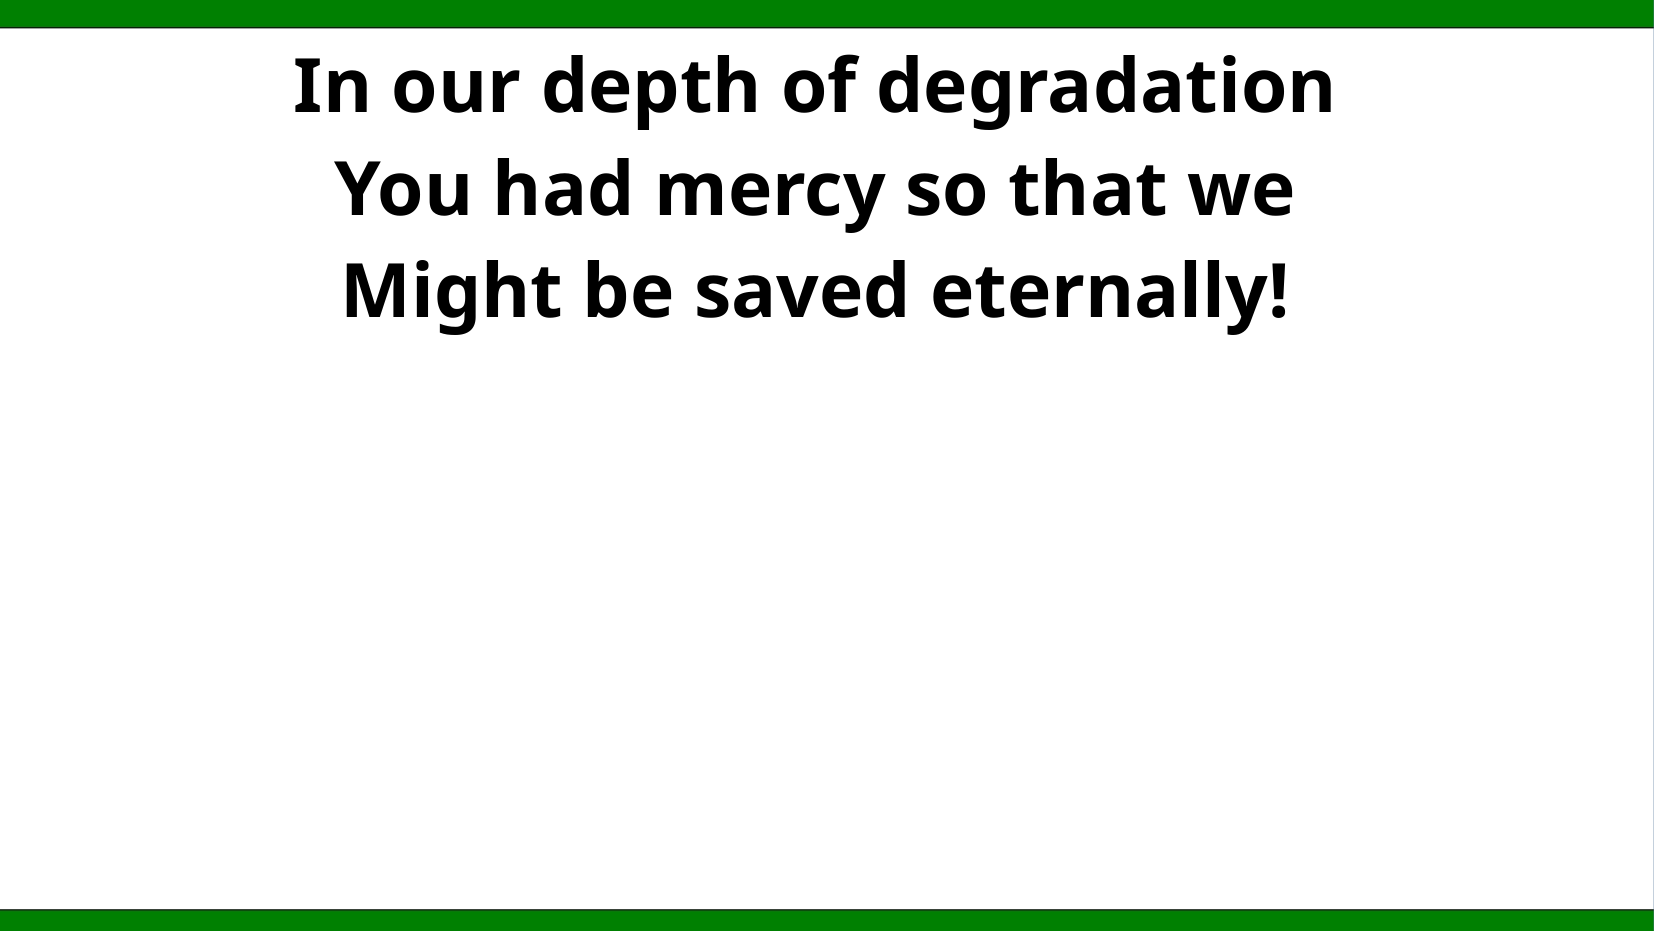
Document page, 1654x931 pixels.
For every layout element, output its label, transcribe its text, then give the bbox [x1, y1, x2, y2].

picture [0, 0, 1654, 931]
text_box In our depth of degradation You had mercy so that we Might be saved eternally! [92, 25, 1539, 415]
